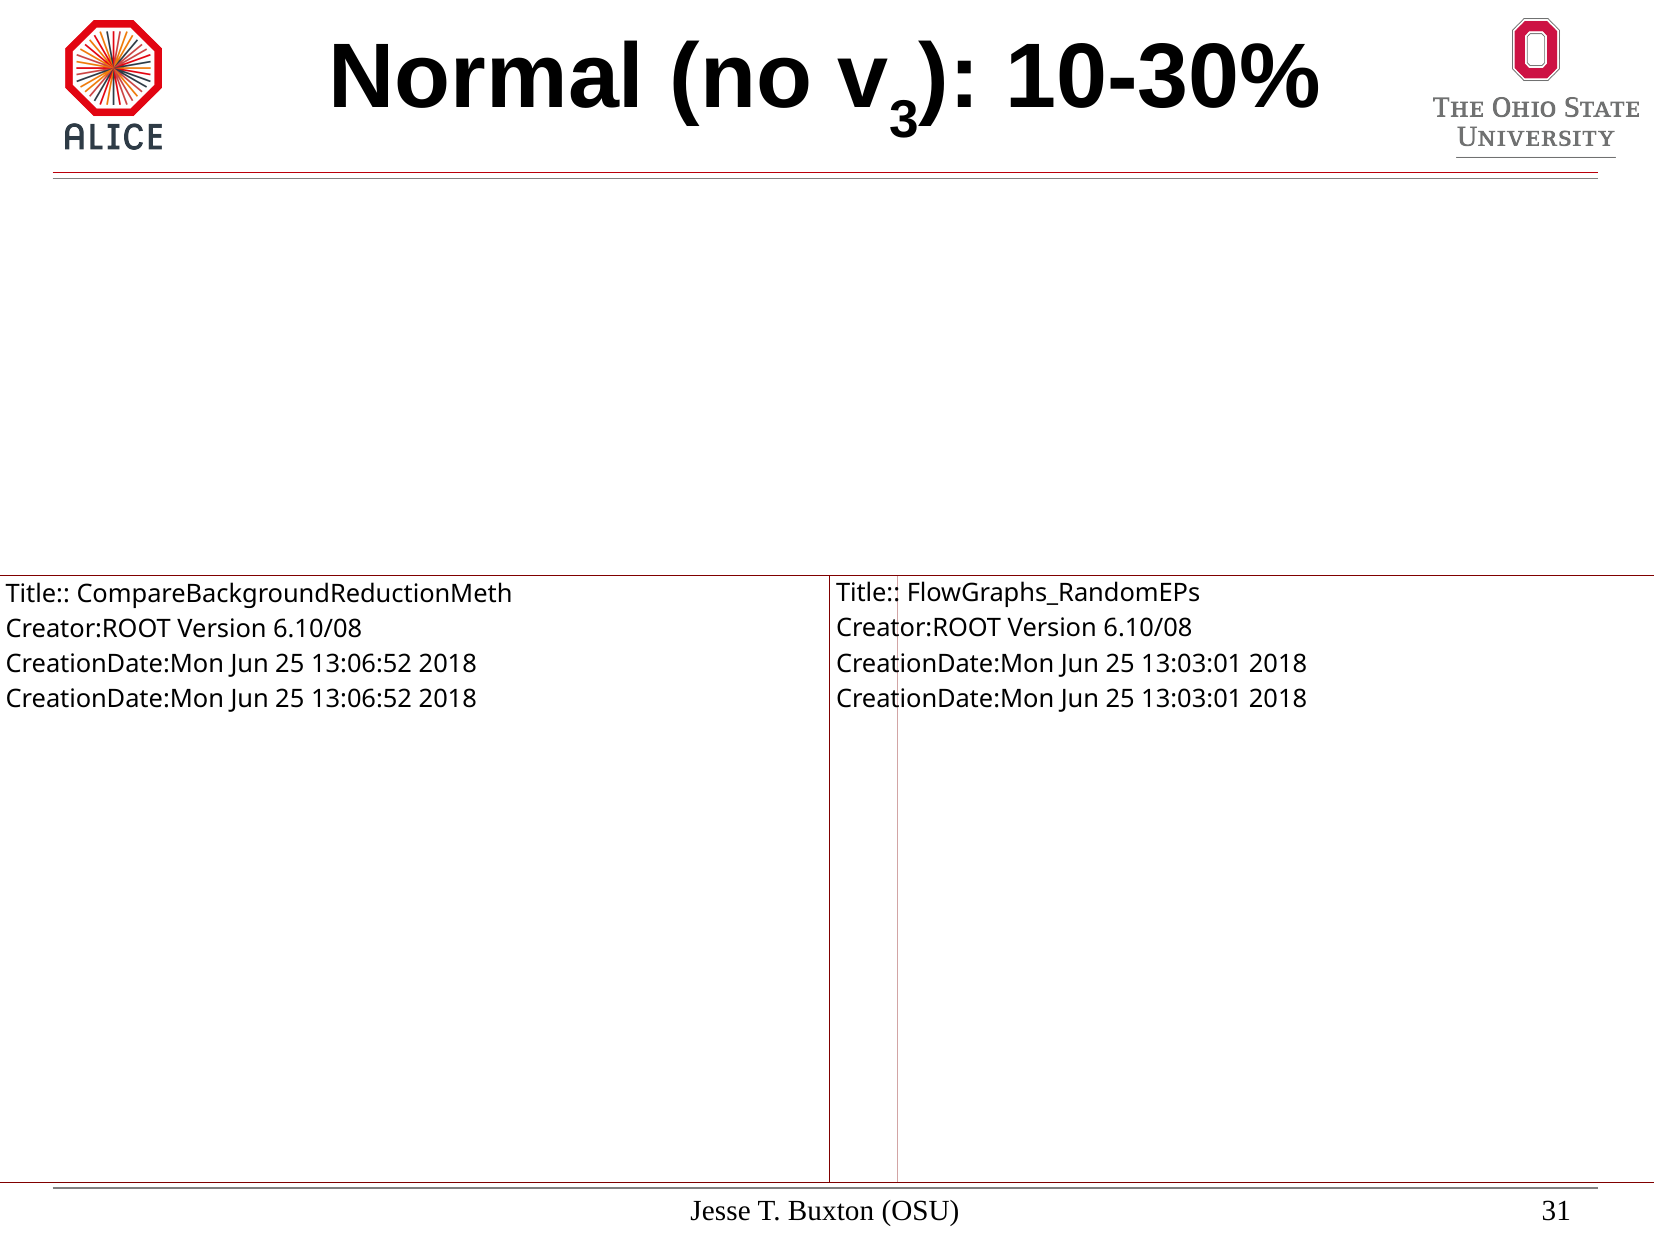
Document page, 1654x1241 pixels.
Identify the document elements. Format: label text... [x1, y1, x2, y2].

picture [0, 573, 1654, 1183]
picture [1513, 5, 1642, 171]
picture [65, 20, 137, 150]
title Normal (no v3): 10-30% [137, 1, 1513, 172]
